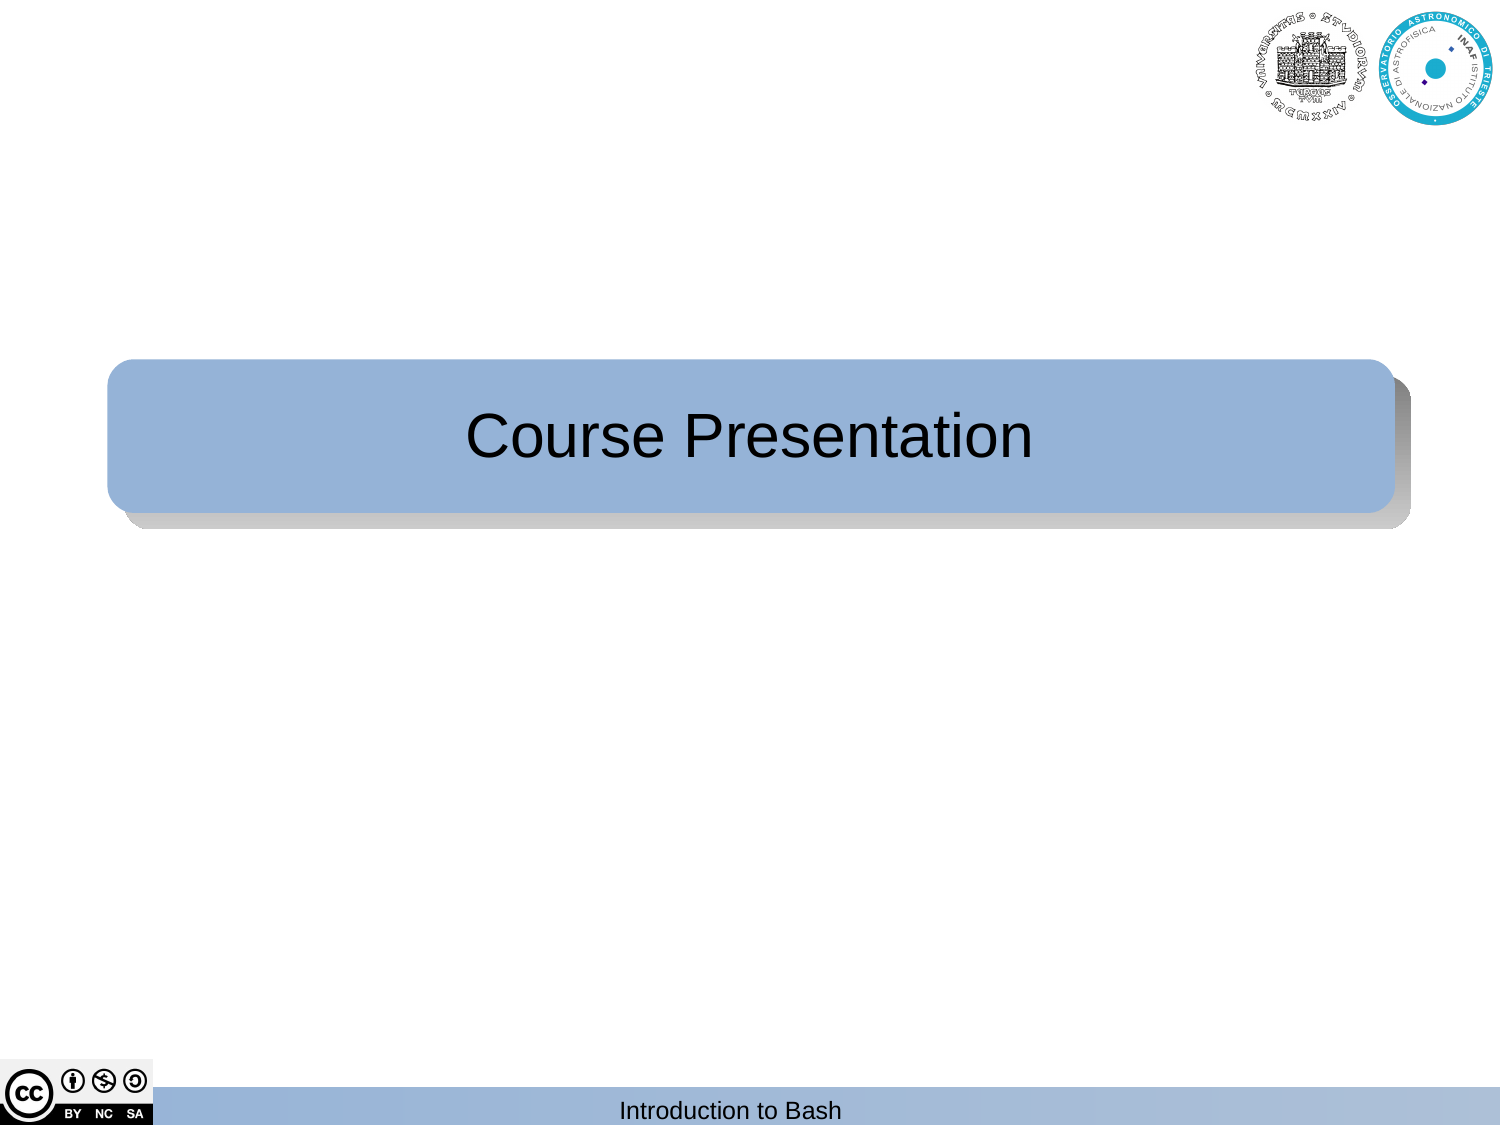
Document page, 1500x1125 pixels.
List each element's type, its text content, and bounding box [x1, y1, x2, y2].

picture [1252, 0, 1500, 149]
text_box Course Presentation [112, 373, 1388, 492]
picture [0, 1059, 153, 1125]
